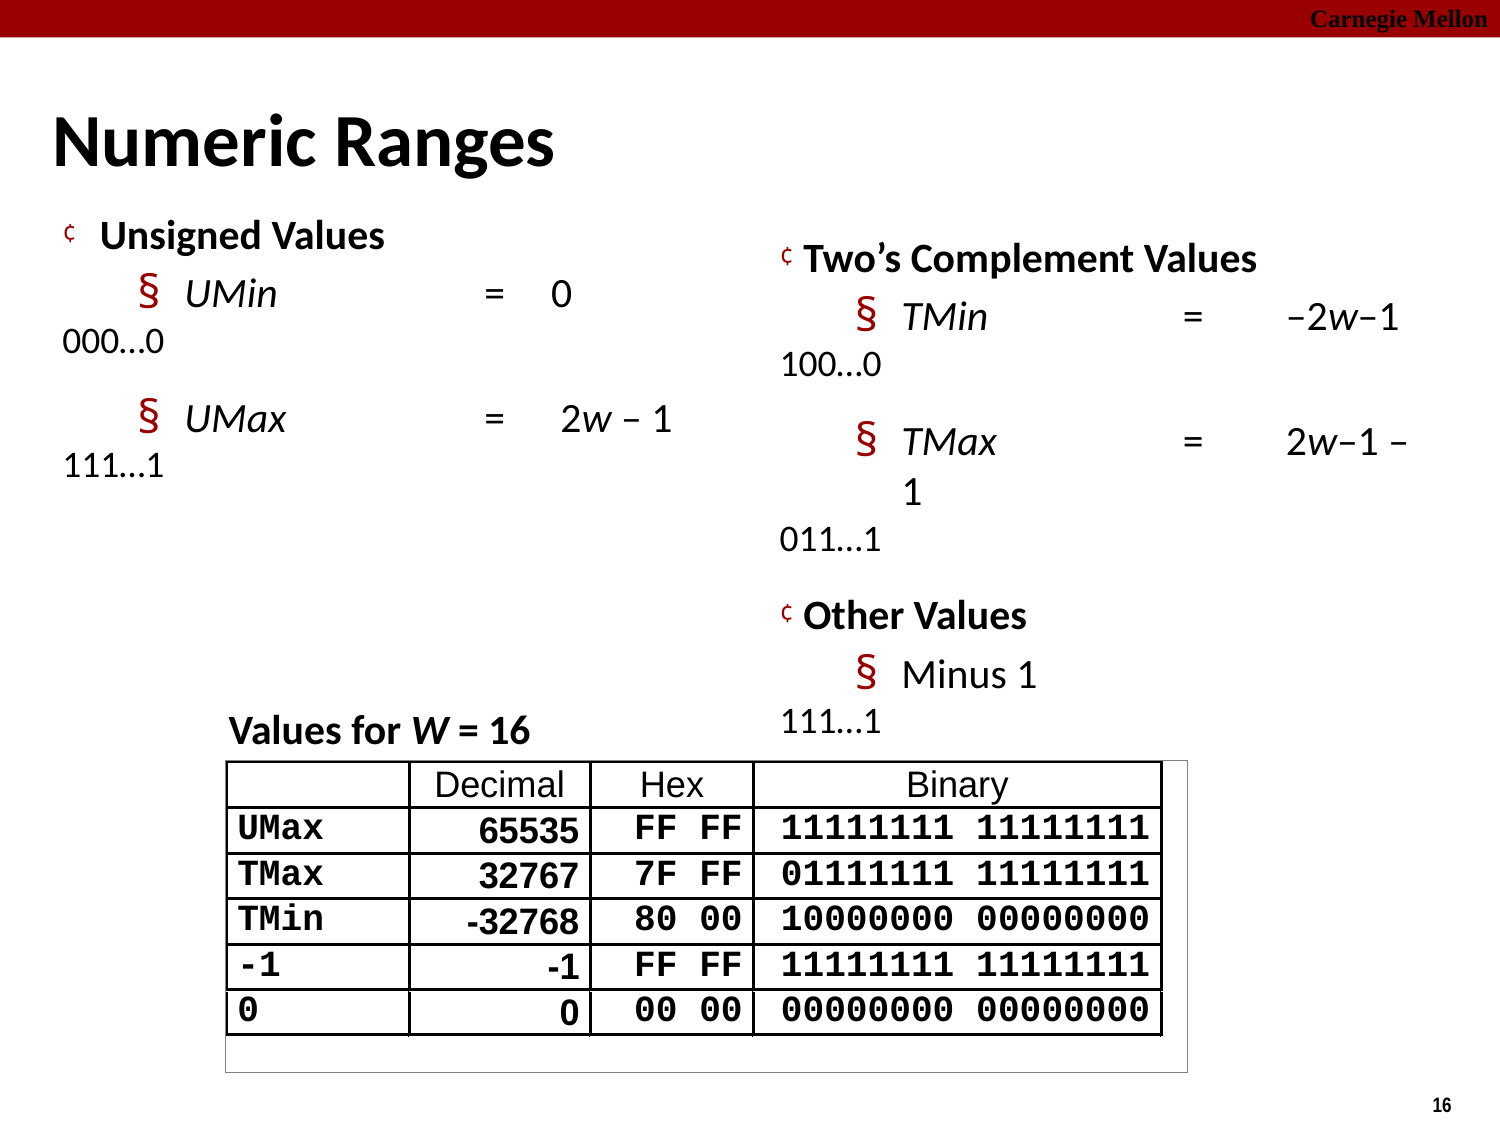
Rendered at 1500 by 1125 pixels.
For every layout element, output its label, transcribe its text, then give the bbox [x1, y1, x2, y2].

list Two’s Complement Values TMin = –2w–1 100…0 TMax = 2w–1 – 1 011…1 Other Values Minus 1 111…1 [764, 223, 1438, 1040]
title Numeric Ranges [37, 83, 993, 175]
list Unsigned Values UMin = 0 000…0 UMax = 2w – 1 111…1 [47, 200, 717, 1058]
text_box Values for W = 16 [213, 695, 546, 761]
picture [225, 760, 1188, 1073]
chart [225, 760, 1189, 1075]
